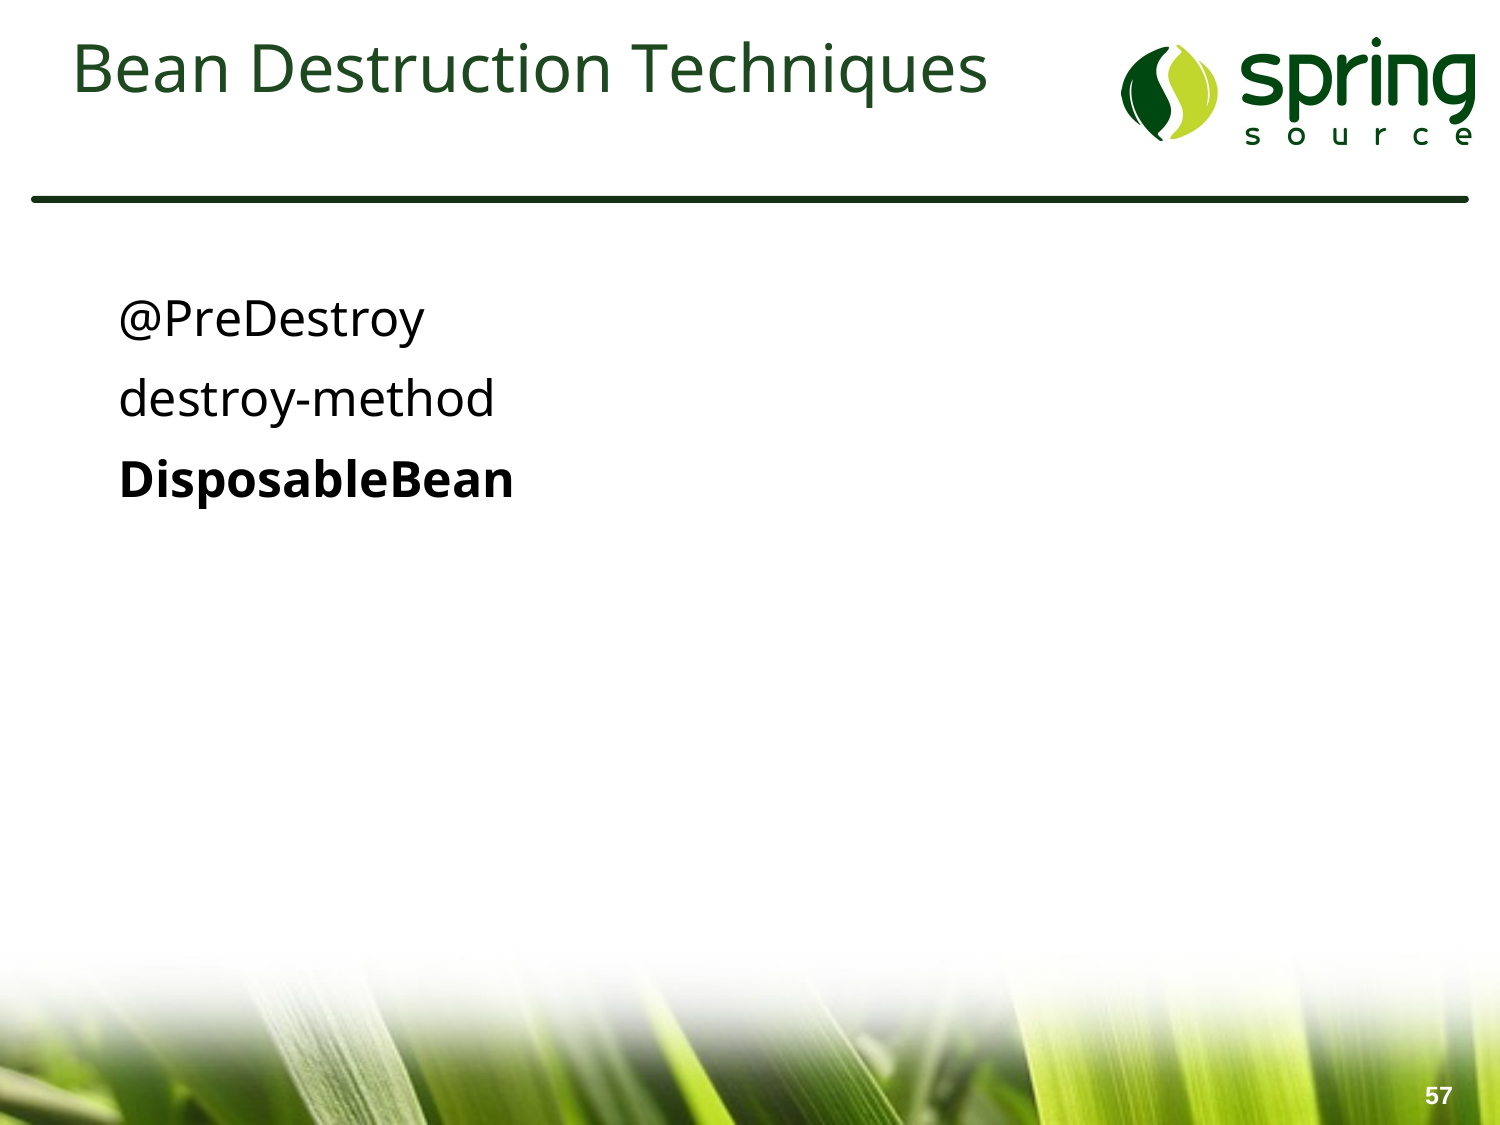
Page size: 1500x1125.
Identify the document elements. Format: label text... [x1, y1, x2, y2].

picture [1121, 37, 1475, 145]
list @PreDestroy destroy-method DisposableBean [103, 275, 1394, 938]
picture [0, 944, 1500, 1125]
title Bean Destruction Techniques [56, 13, 1089, 176]
